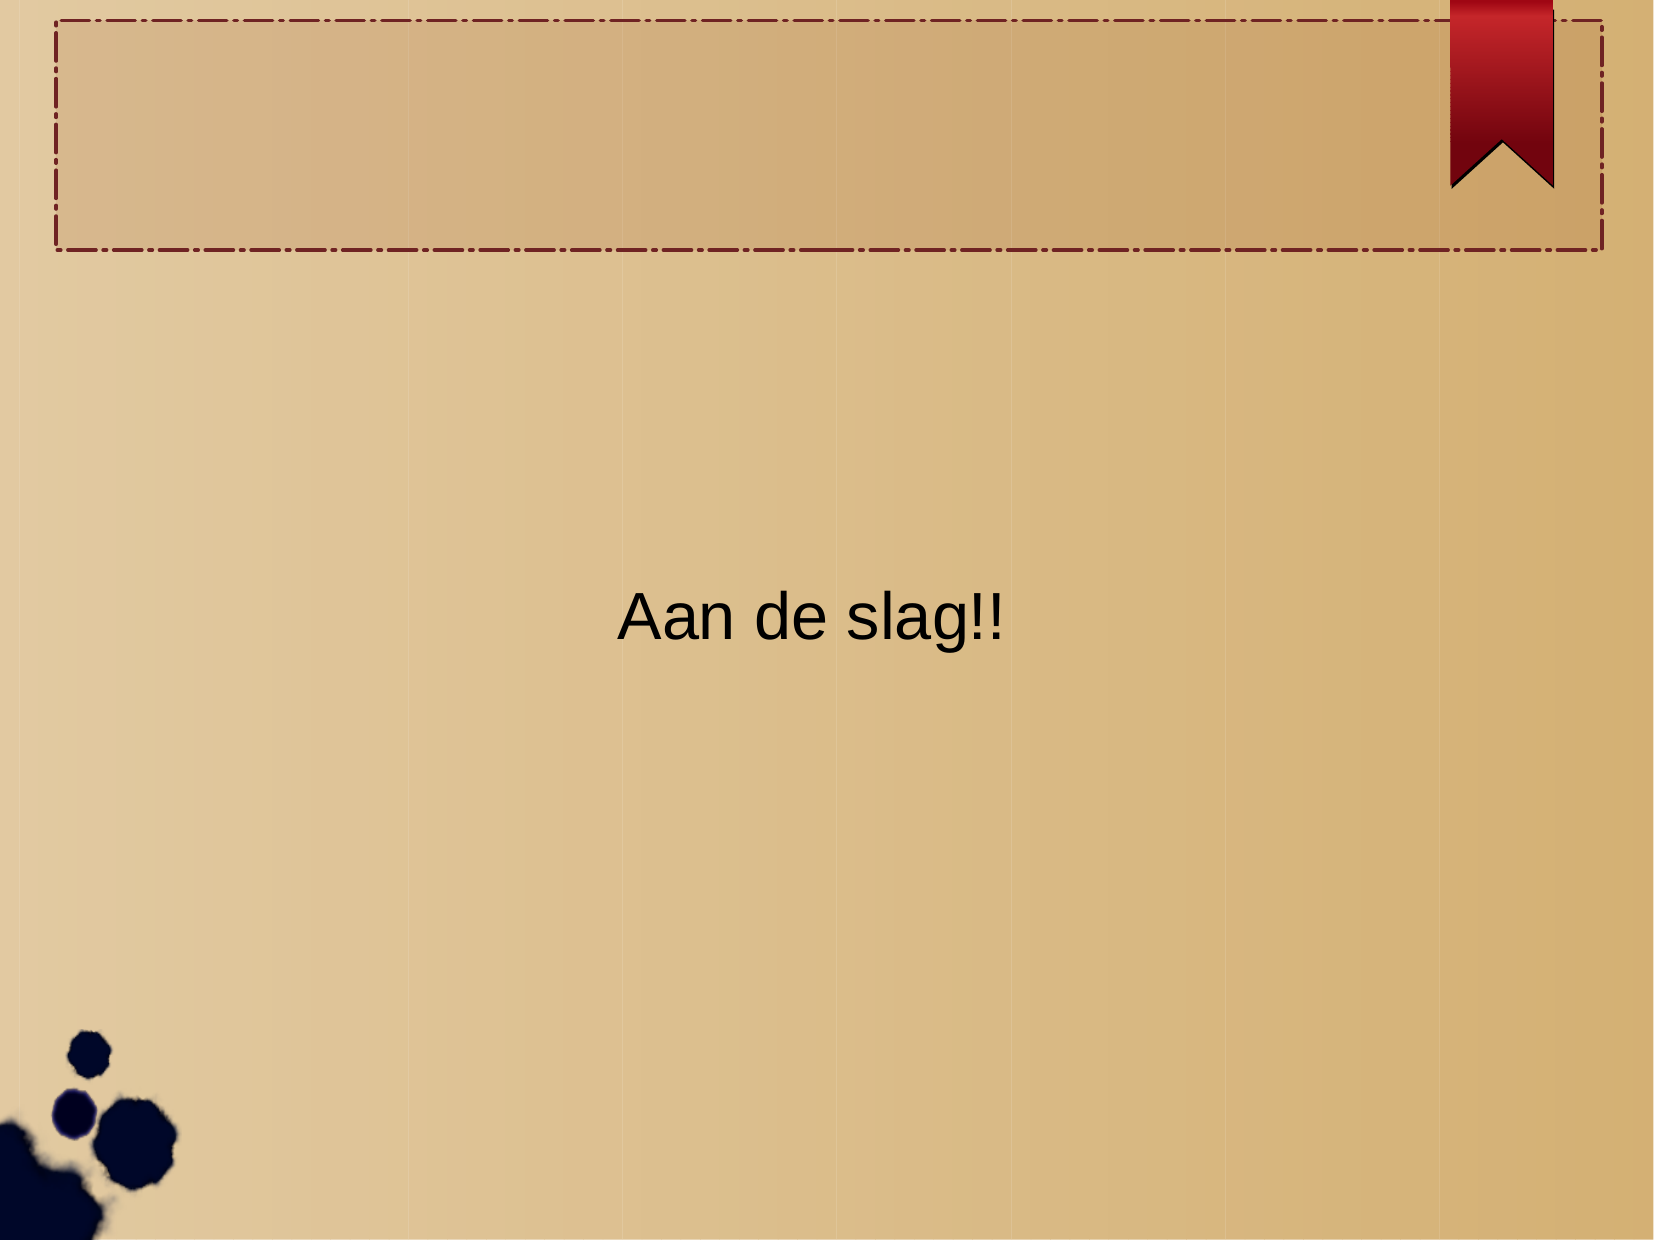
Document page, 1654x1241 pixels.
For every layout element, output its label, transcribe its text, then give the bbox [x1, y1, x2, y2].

subtitle Aan de slag!! [82, 47, 1412, 888]
